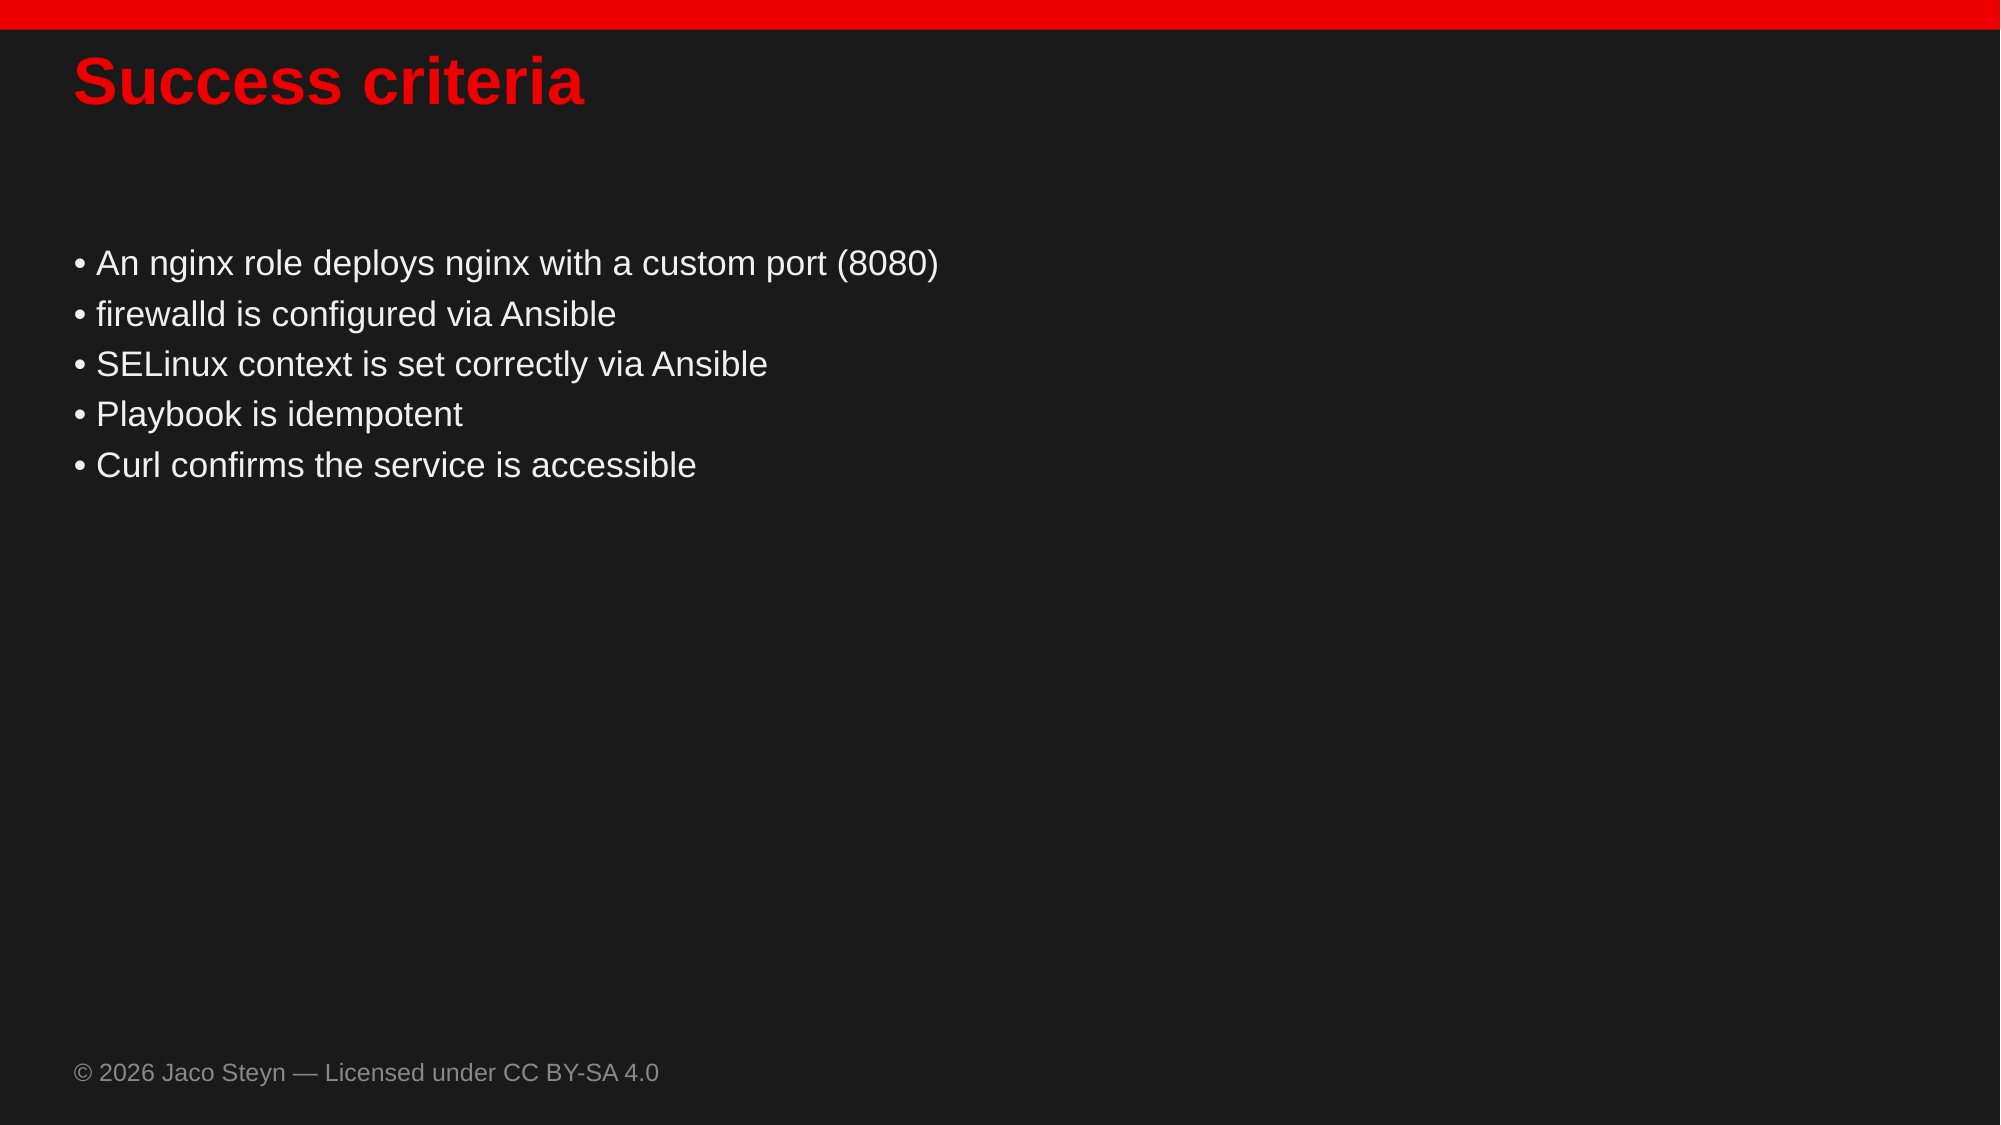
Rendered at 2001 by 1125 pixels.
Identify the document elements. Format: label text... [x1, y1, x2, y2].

text_box © 2026 Jaco Steyn — Licensed under CC BY-SA 4.0 [59, 1051, 1942, 1093]
text_box Success criteria [59, 36, 1942, 208]
text_box • An nginx role deploys nginx with a custom port (8080) • firewalld is configured via Ansible • SELinux context is set correctly via Ansible • Playbook is idempotent • Curl confirms the service is accessible [59, 236, 1942, 1037]
text_box [0, 0, 2001, 30]
